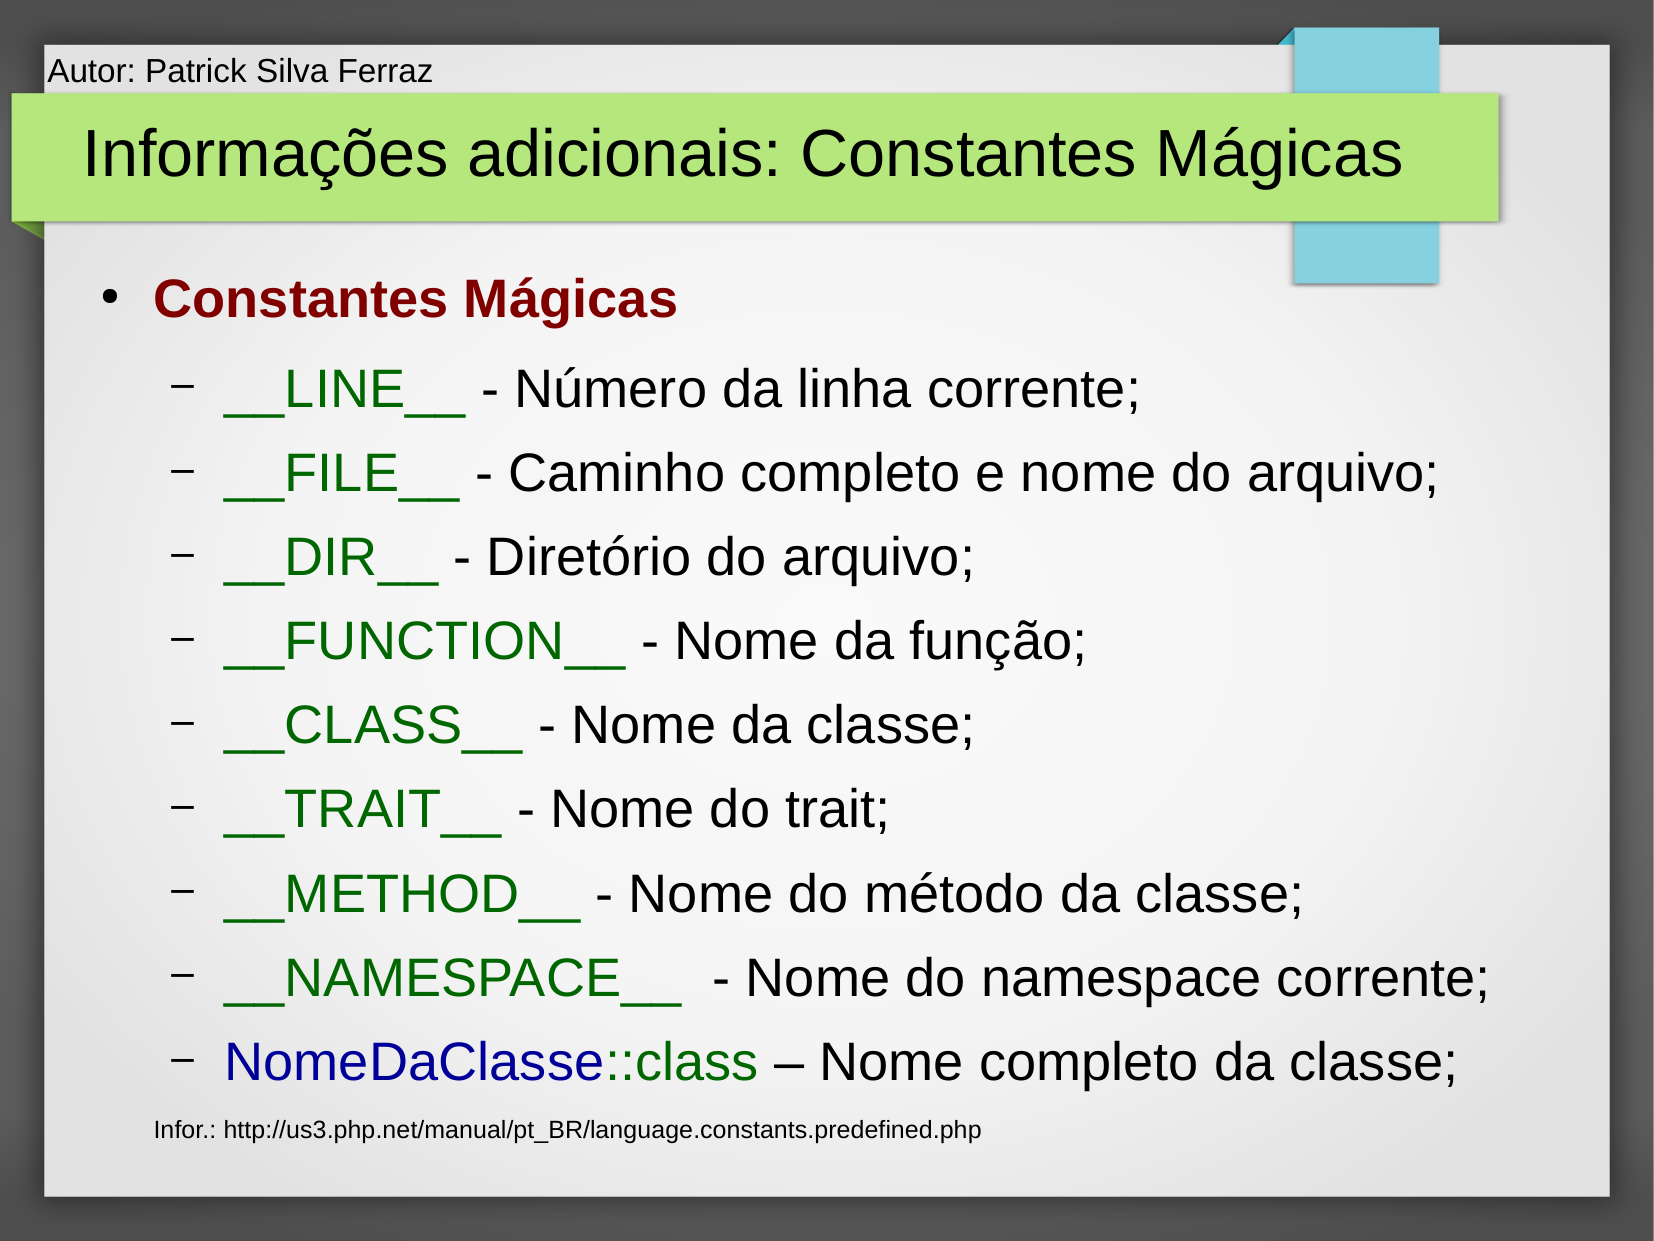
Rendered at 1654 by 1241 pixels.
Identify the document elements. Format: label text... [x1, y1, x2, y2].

text_box Autor: Patrick Silva Ferraz [47, 47, 876, 95]
picture [0, 0, 1654, 1241]
title Informações adicionais: Constantes Mágicas [82, 69, 1441, 238]
list Constantes Mágicas __LINE__ - Número da linha corrente; __FILE__ - Caminho completo e nome do arquivo; __DIR__ - Diretório do arquivo; __FUNCTION__ - Nome da função; __CLASS__ - Nome da classe; __TRAIT__ - Nome do trait; __METHOD__ - Nome do método da classe; __NAMESPACE__ - Nome do namespace corrente; NomeDaClasse::class – Nome completo da classe; Infor.: http://us3.php.net/manual/pt_BR/language.constants.predefined.php [82, 242, 1571, 1170]
